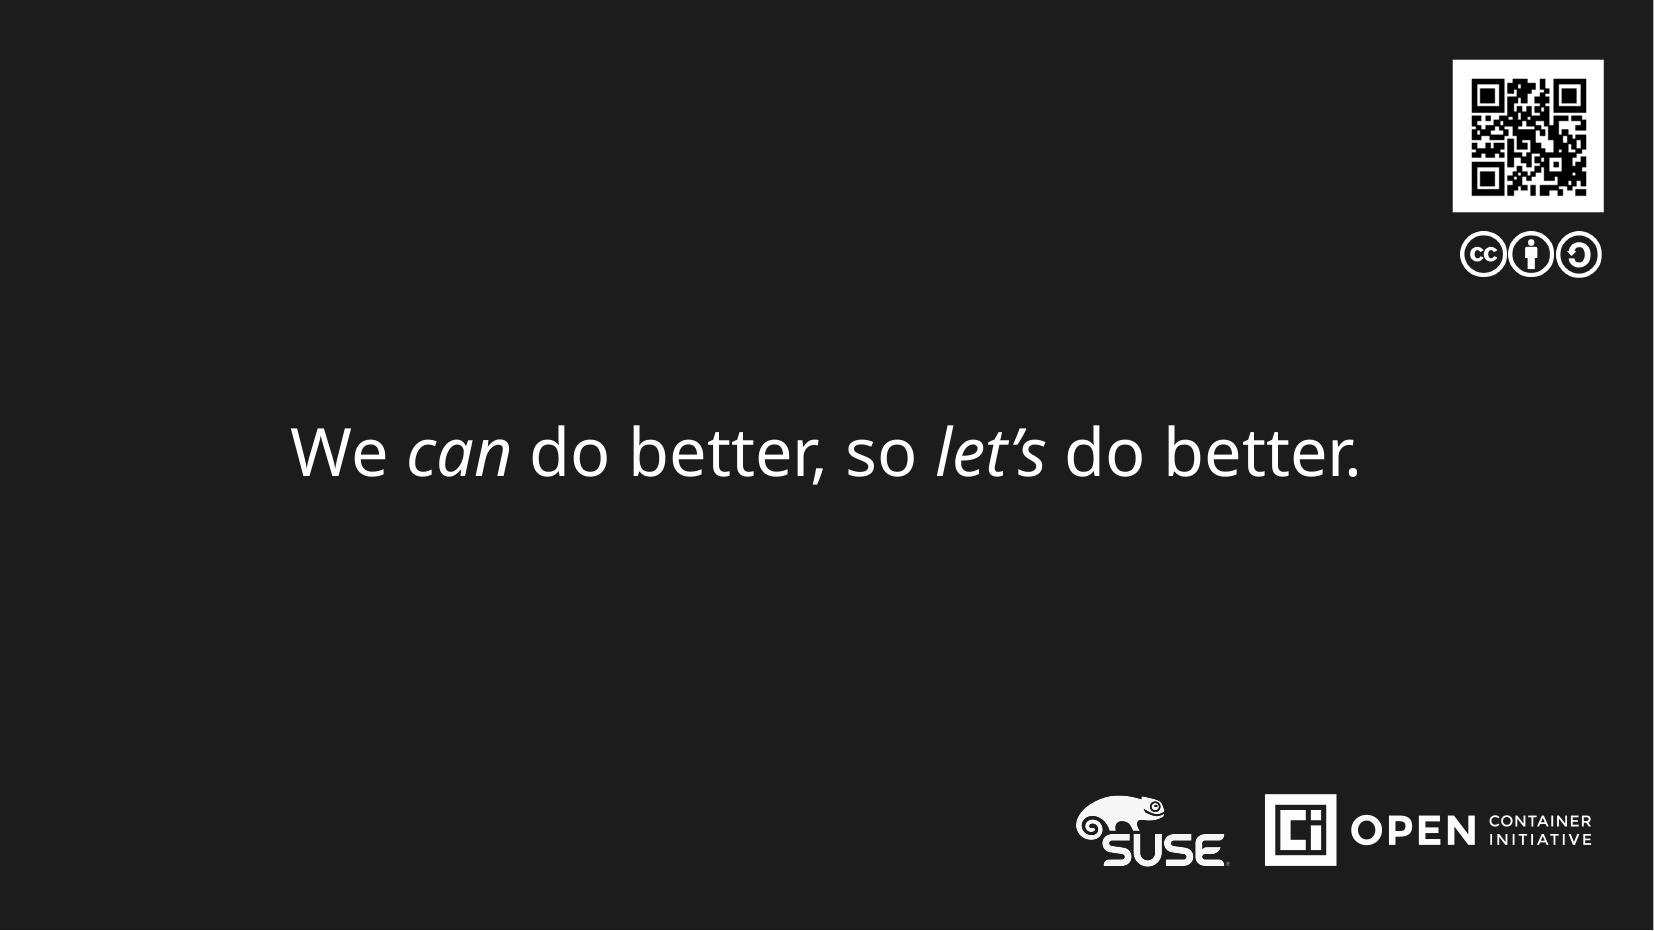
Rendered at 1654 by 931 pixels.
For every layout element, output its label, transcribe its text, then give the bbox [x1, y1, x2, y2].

picture [1556, 231, 1602, 278]
picture [1076, 795, 1231, 867]
picture [1245, 780, 1611, 881]
picture [1508, 231, 1554, 277]
subtitle We can do better, so let’s do better. [82, 90, 1571, 811]
picture [1438, 45, 1619, 226]
picture [1460, 231, 1507, 277]
